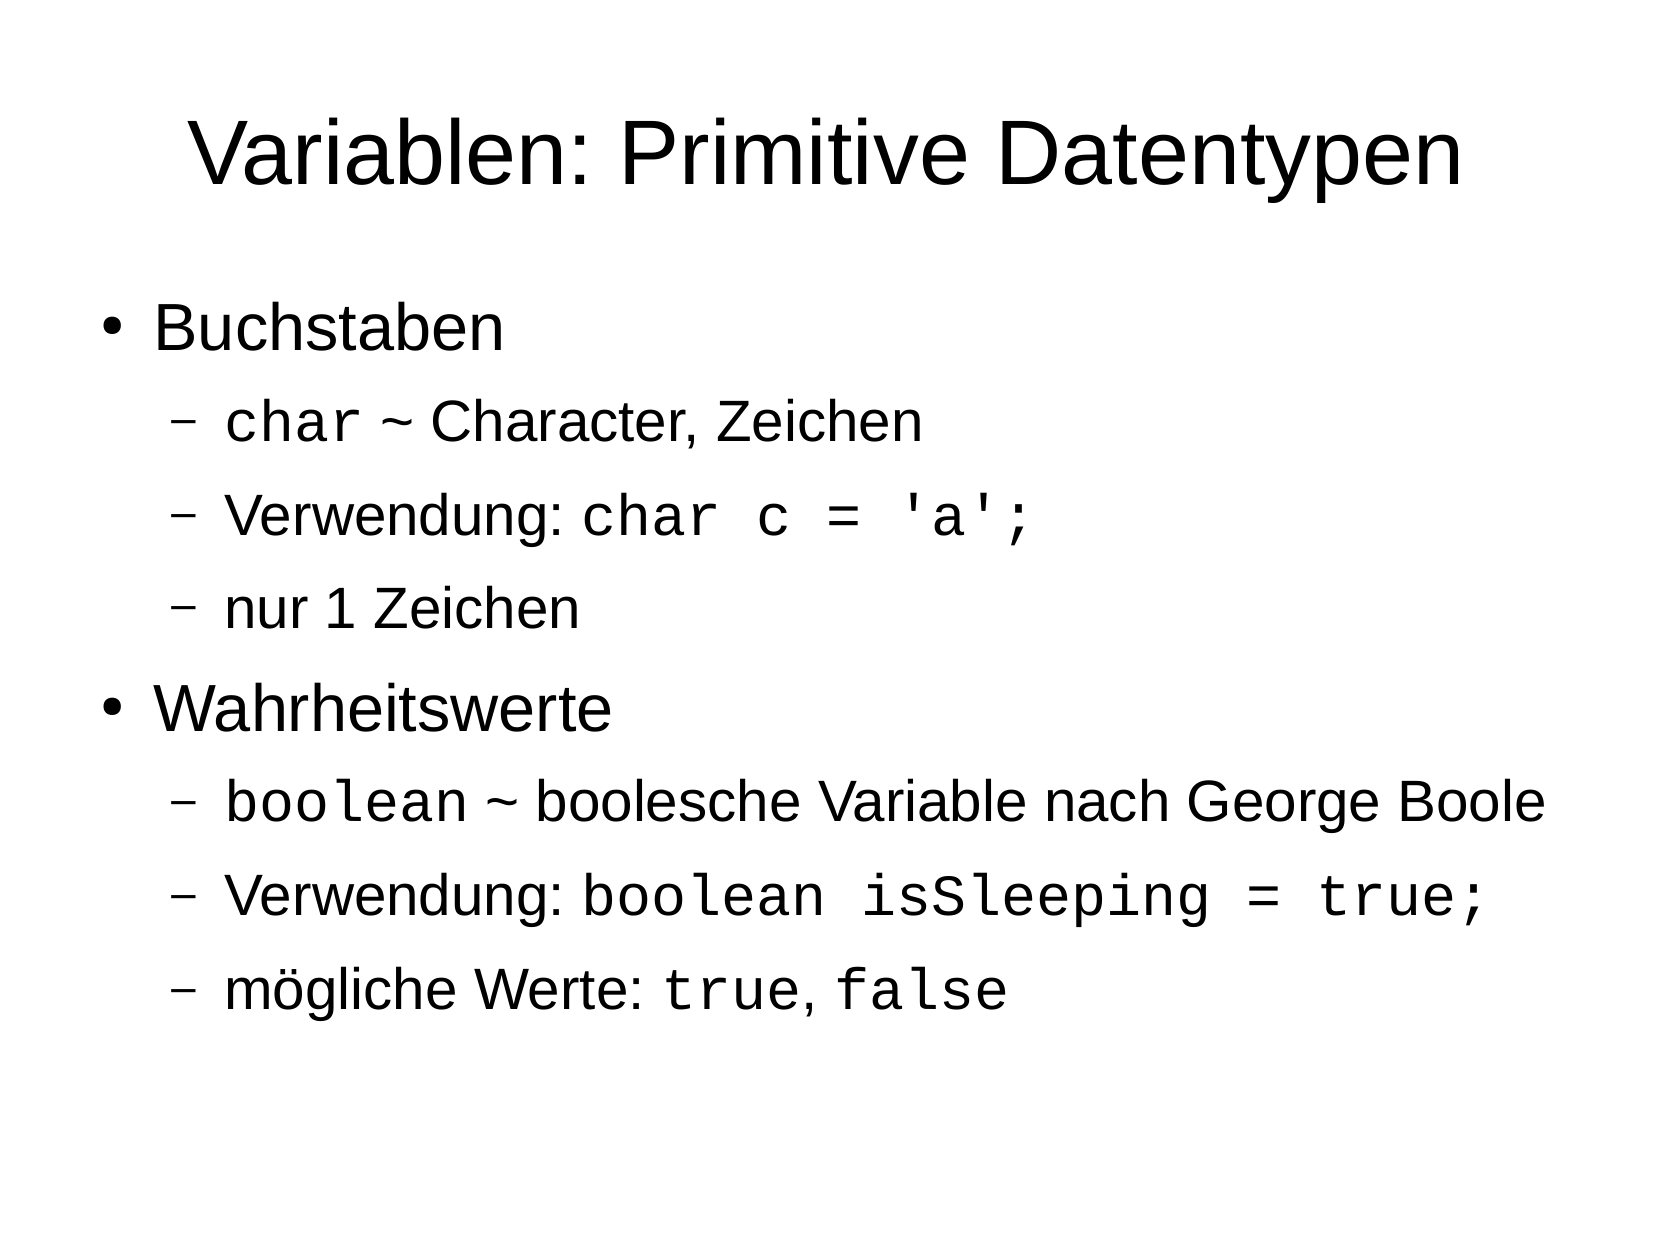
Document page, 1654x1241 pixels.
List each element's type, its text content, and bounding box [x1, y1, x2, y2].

list Buchstaben char ~ Character, Zeichen Verwendung: char c = 'a'; nur 1 Zeichen Wahrheitswerte boolean ~ boolesche Variable nach George Boole Verwendung: boolean isSleeping = true; mögliche Werte: true, false [82, 290, 1571, 1216]
title Variablen: Primitive Datentypen [82, 49, 1571, 257]
